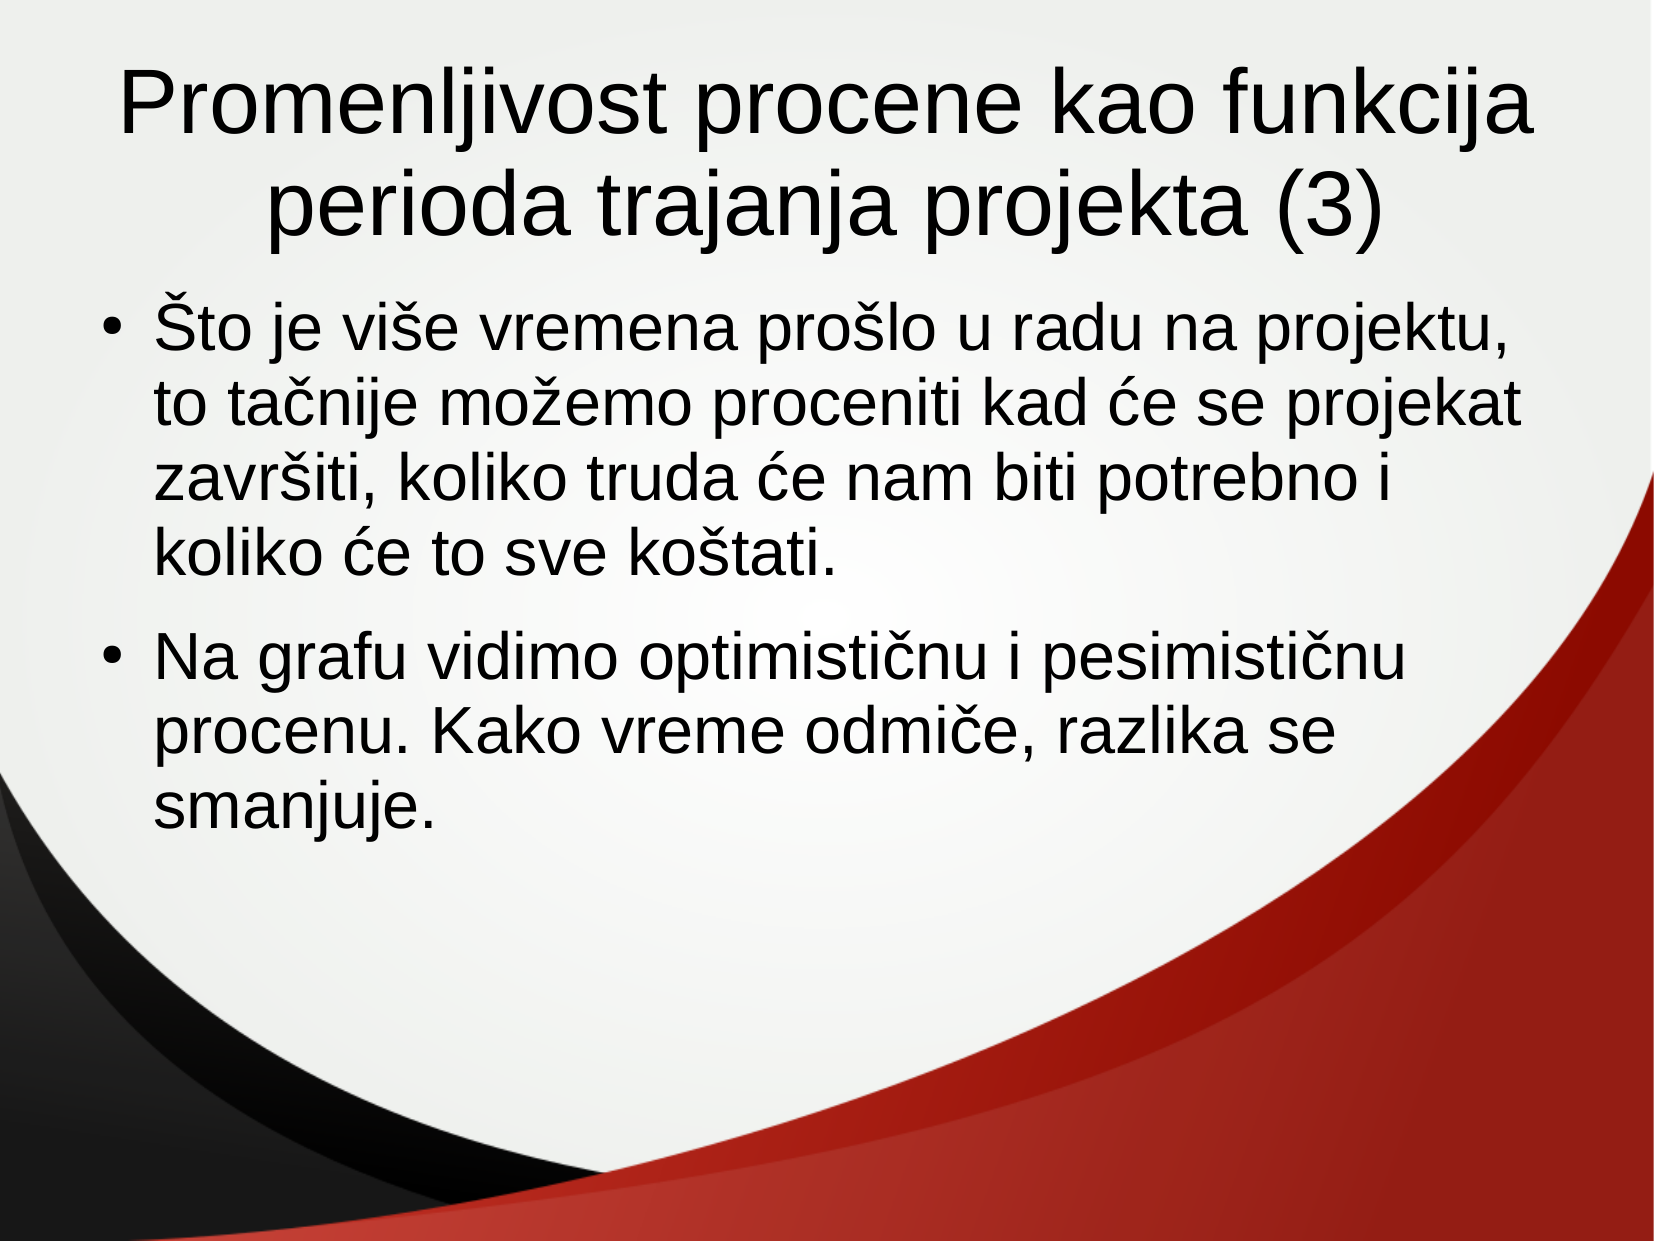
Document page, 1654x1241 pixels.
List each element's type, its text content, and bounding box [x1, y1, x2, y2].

list Što je više vremena prošlo u radu na projektu, to tačnije možemo proceniti kad će se projekat završiti, koliko truda će nam biti potrebno i koliko će to sve koštati. Na grafu vidimo optimističnu i pesimističnu procenu. Kako vreme odmiče, razlika se smanjuje. [82, 290, 1571, 1010]
title Promenljivost procene kao funkcija perioda trajanja projekta (3) [82, 49, 1571, 257]
picture [0, 0, 1654, 1241]
